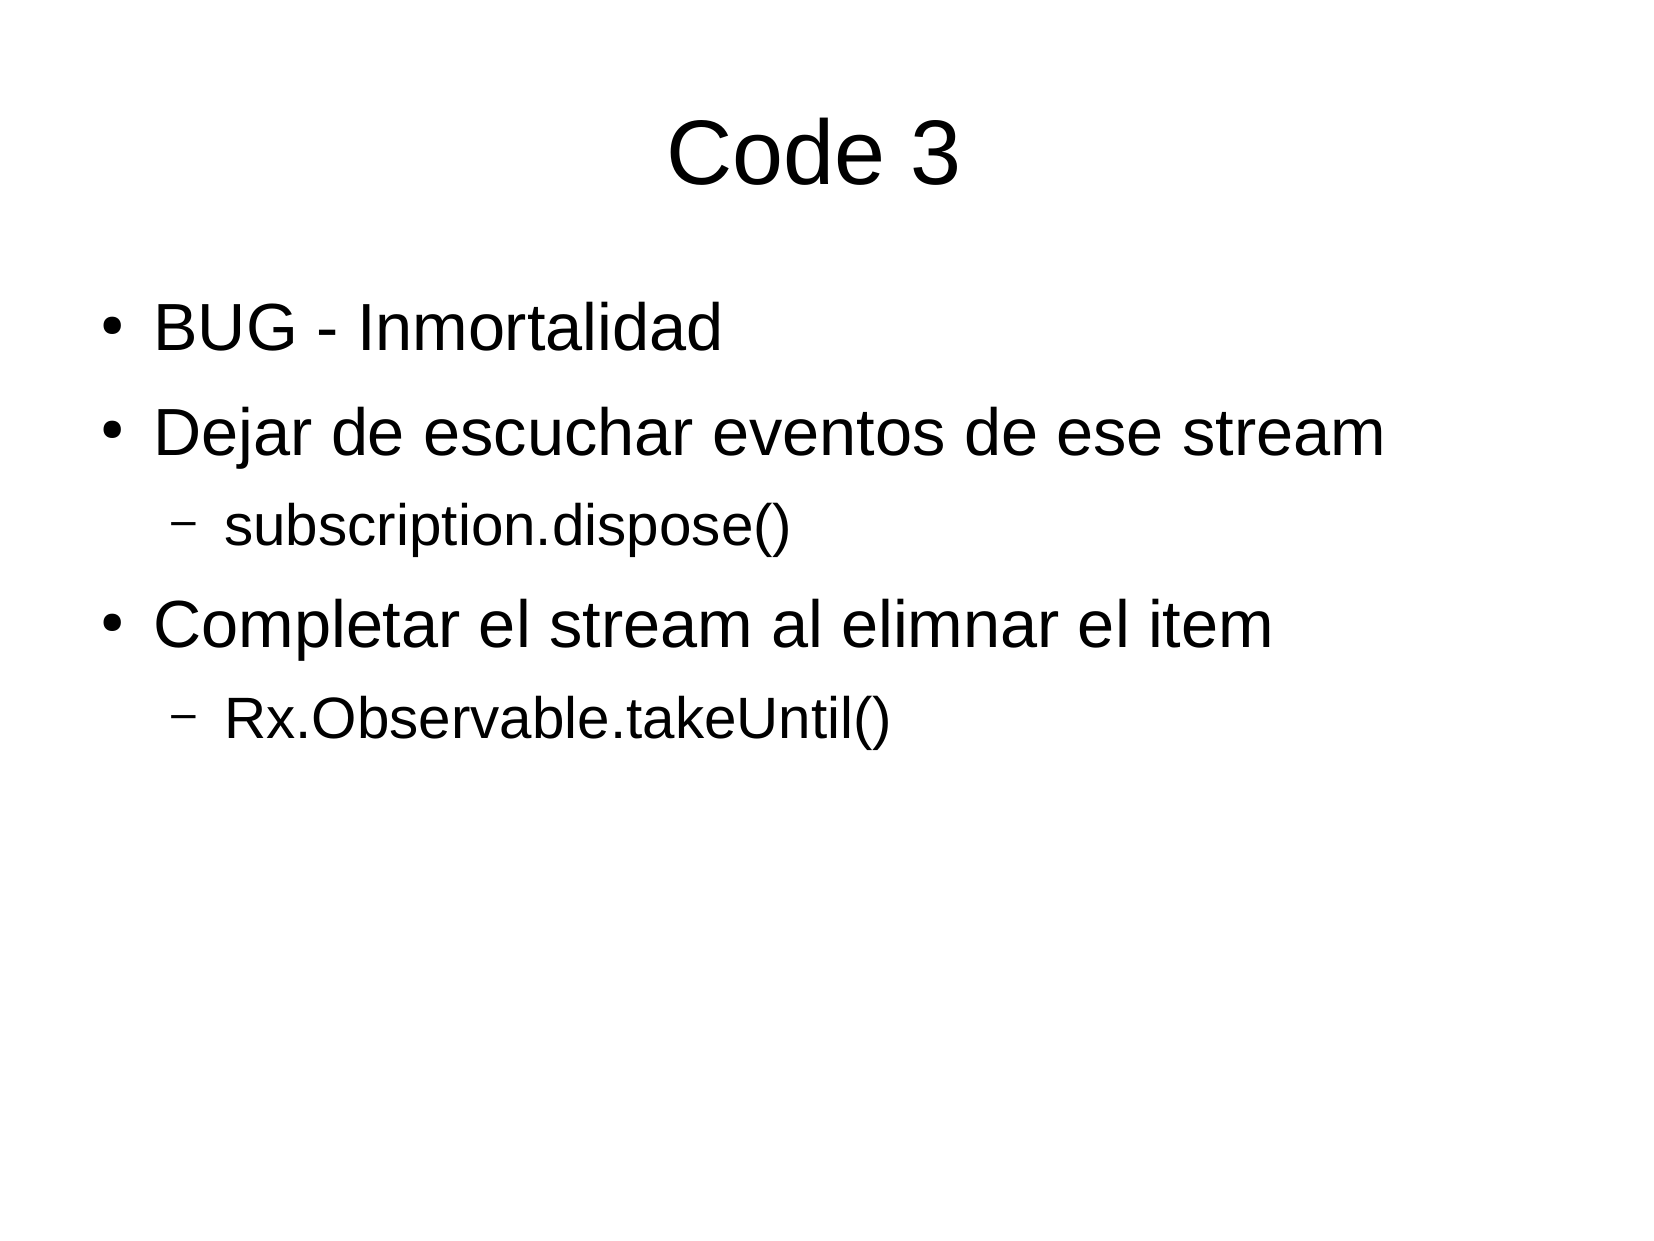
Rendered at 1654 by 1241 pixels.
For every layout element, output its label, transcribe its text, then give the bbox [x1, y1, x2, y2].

title Code 3 [82, 49, 1571, 257]
list BUG - Inmortalidad Dejar de escuchar eventos de ese stream subscription.dispose() Completar el stream al elimnar el item Rx.Observable.takeUntil() [82, 290, 1571, 1010]
